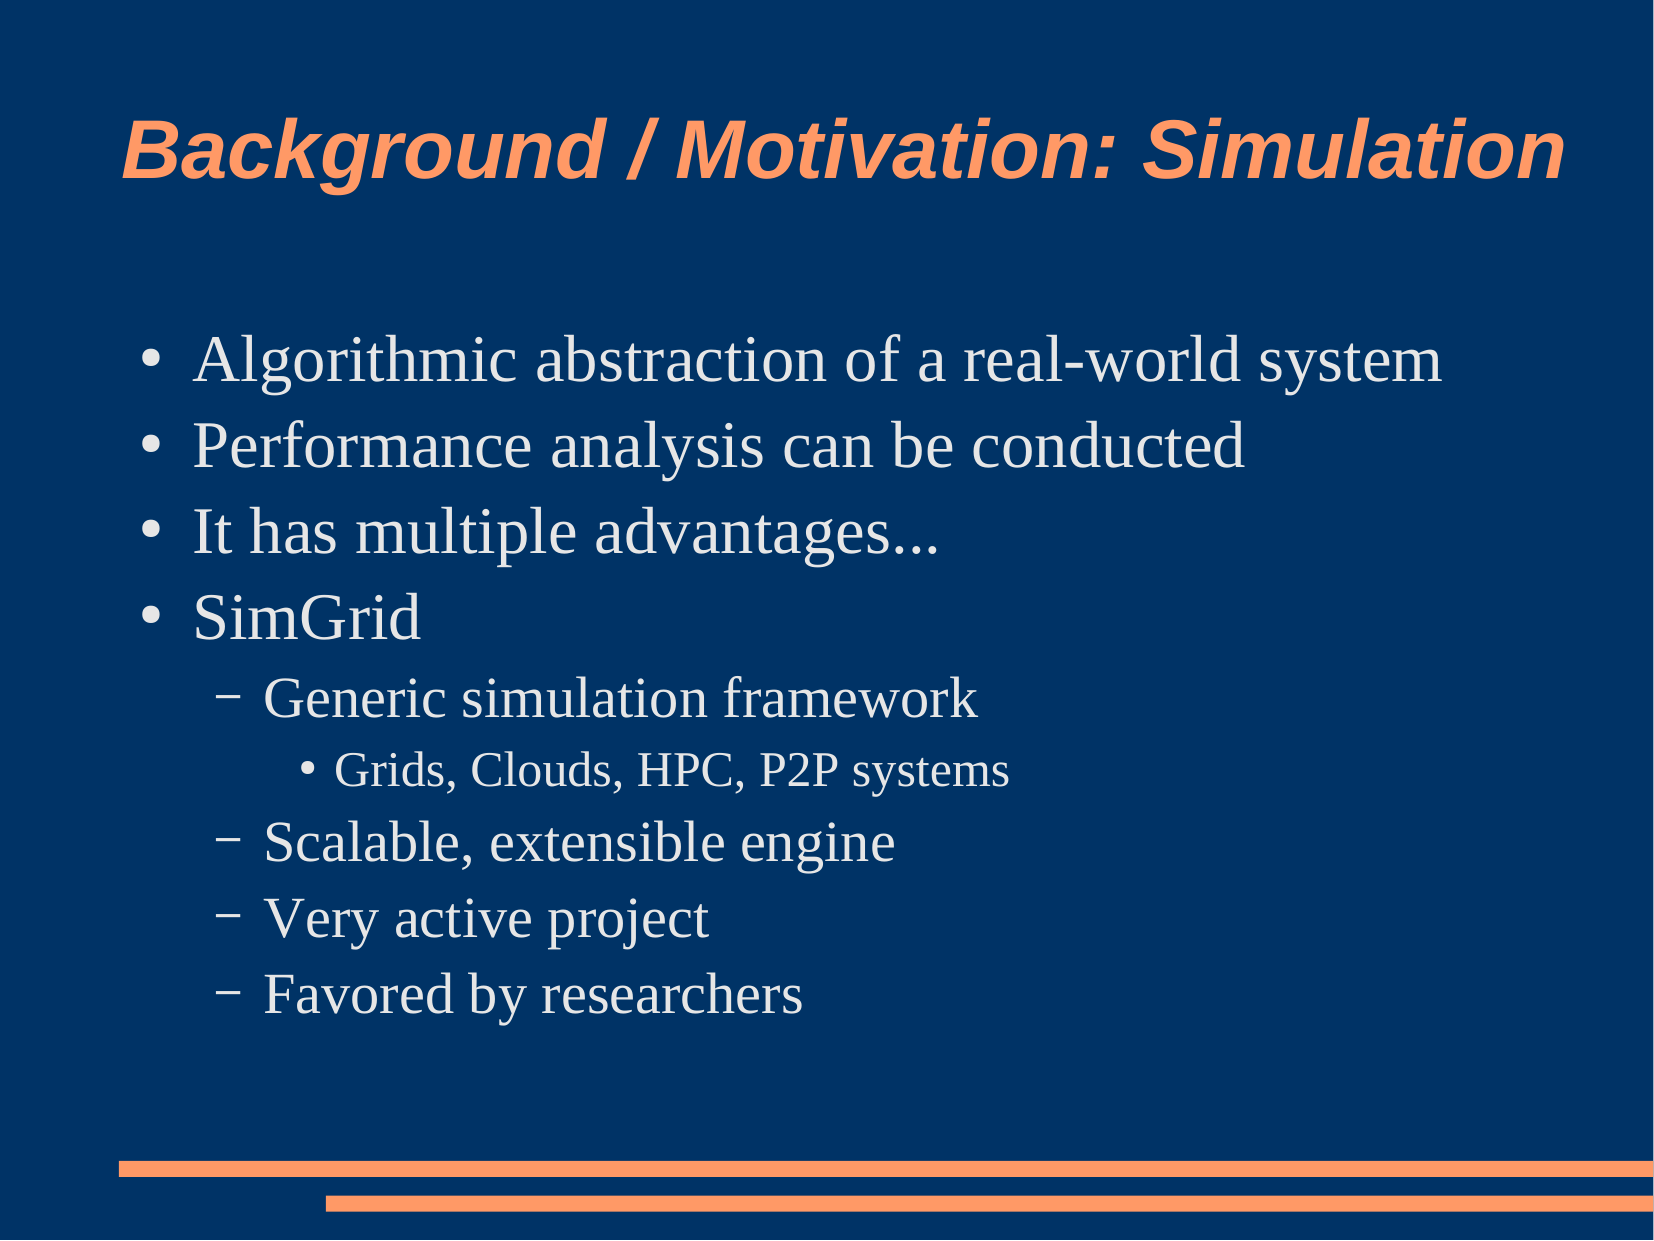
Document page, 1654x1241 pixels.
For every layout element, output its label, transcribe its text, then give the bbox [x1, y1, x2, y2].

title Background / Motivation: Simulation [121, 46, 1625, 254]
list Algorithmic abstraction of a real-world system Performance analysis can be conducted It has multiple advantages... SimGrid Generic simulation framework Grids, Clouds, HPC, P2P systems Scalable, extensible engine Very active project Favored by researchers [121, 322, 1561, 1126]
